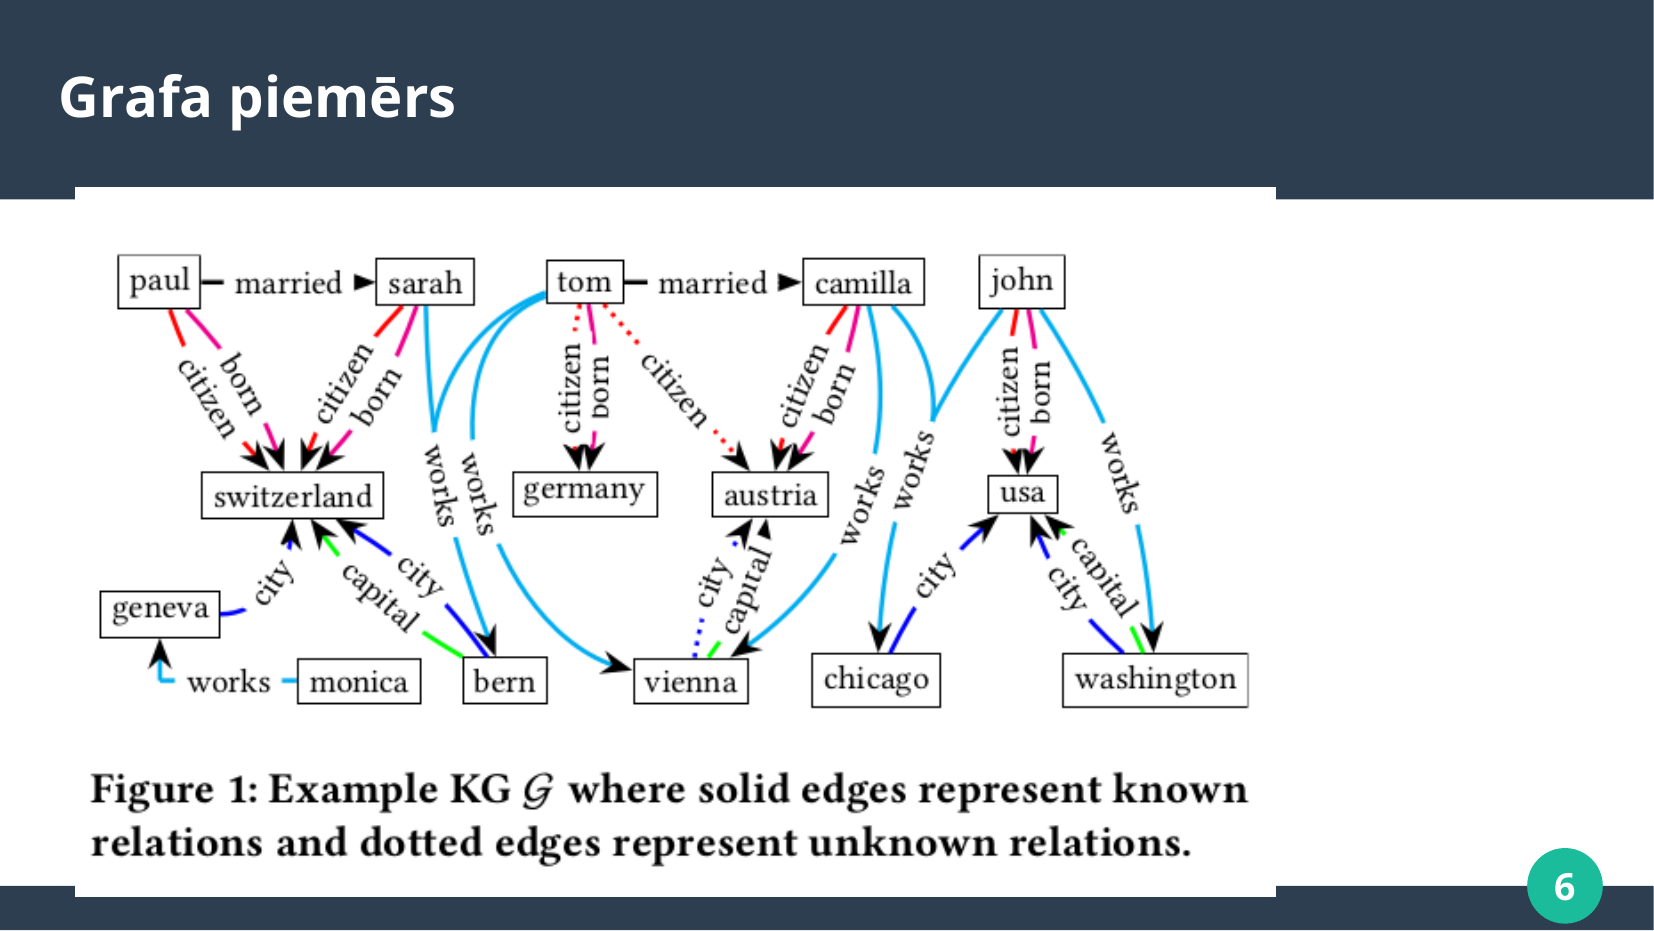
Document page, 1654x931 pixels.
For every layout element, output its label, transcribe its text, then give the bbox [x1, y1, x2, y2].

title Grafa piemērs [59, 37, 1595, 155]
picture [75, 187, 1276, 897]
